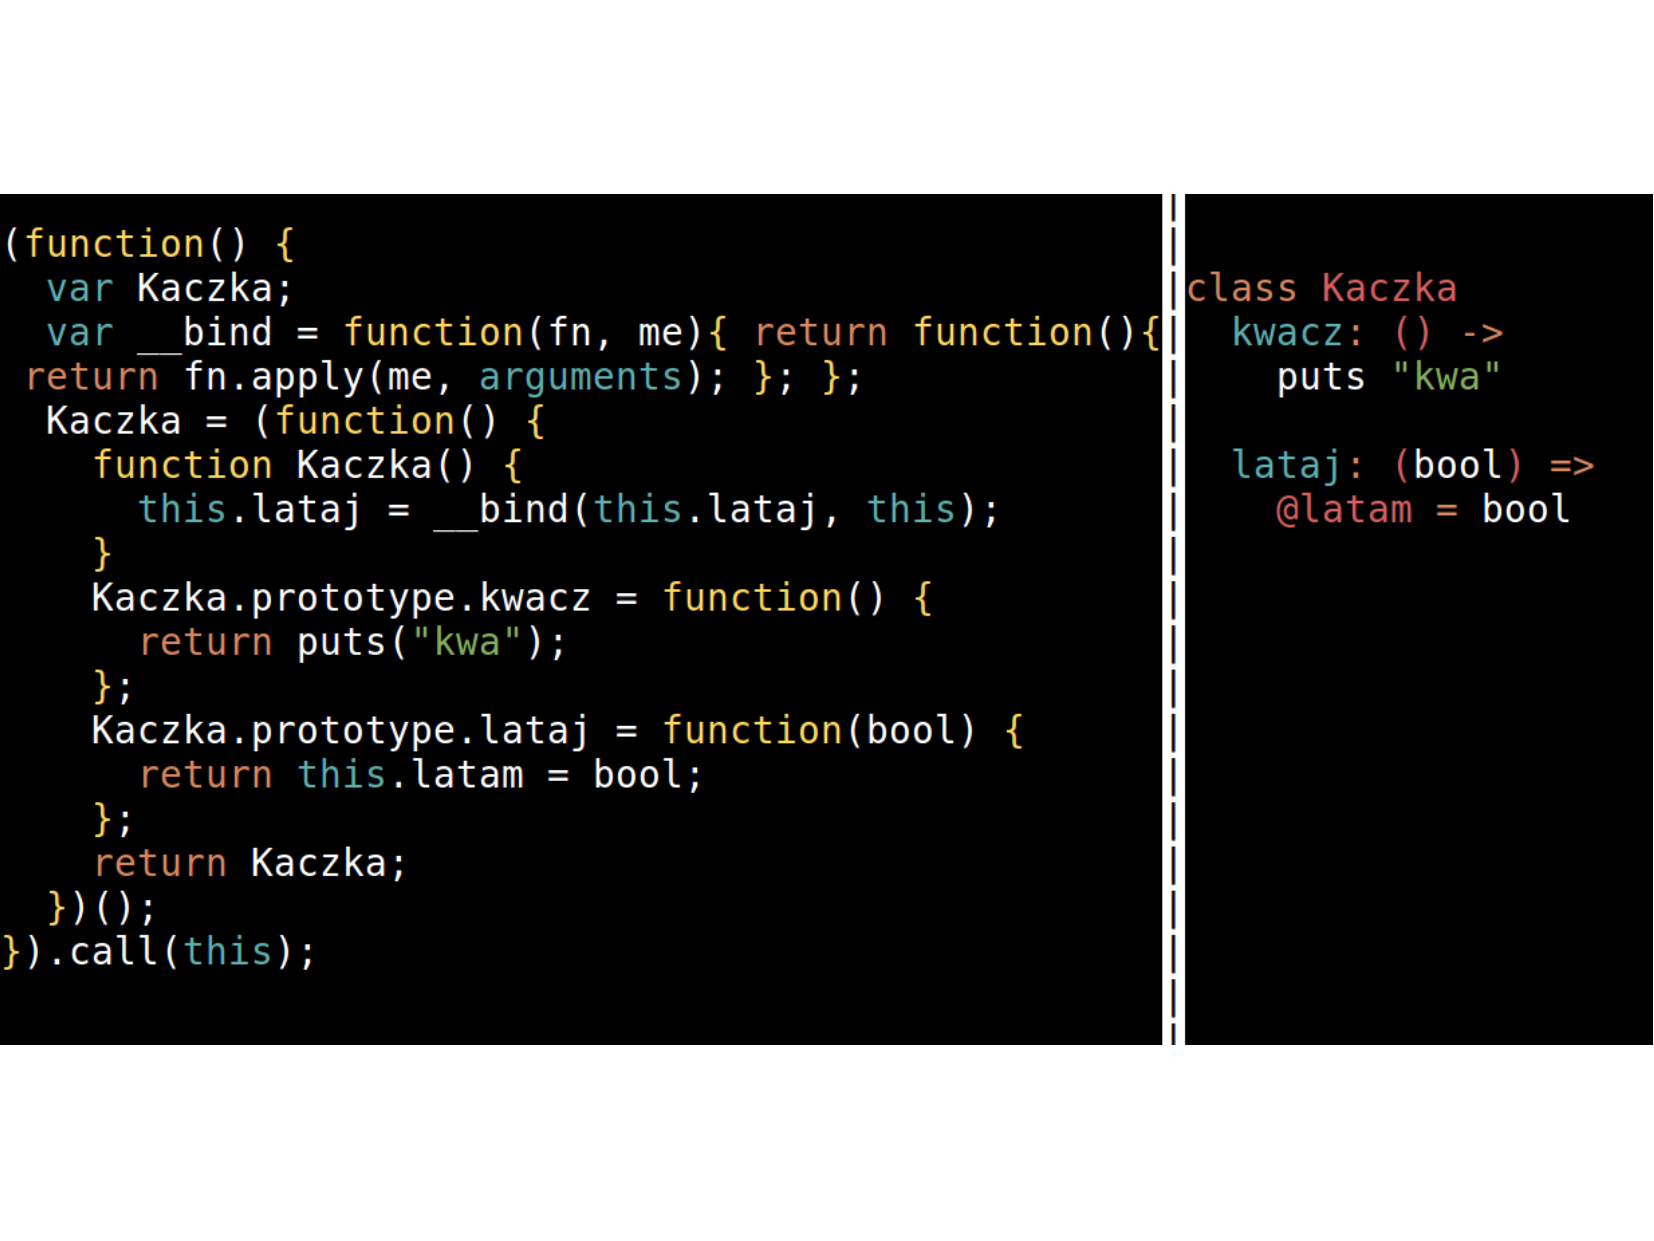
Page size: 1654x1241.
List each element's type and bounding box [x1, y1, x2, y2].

picture [0, 194, 1653, 1046]
